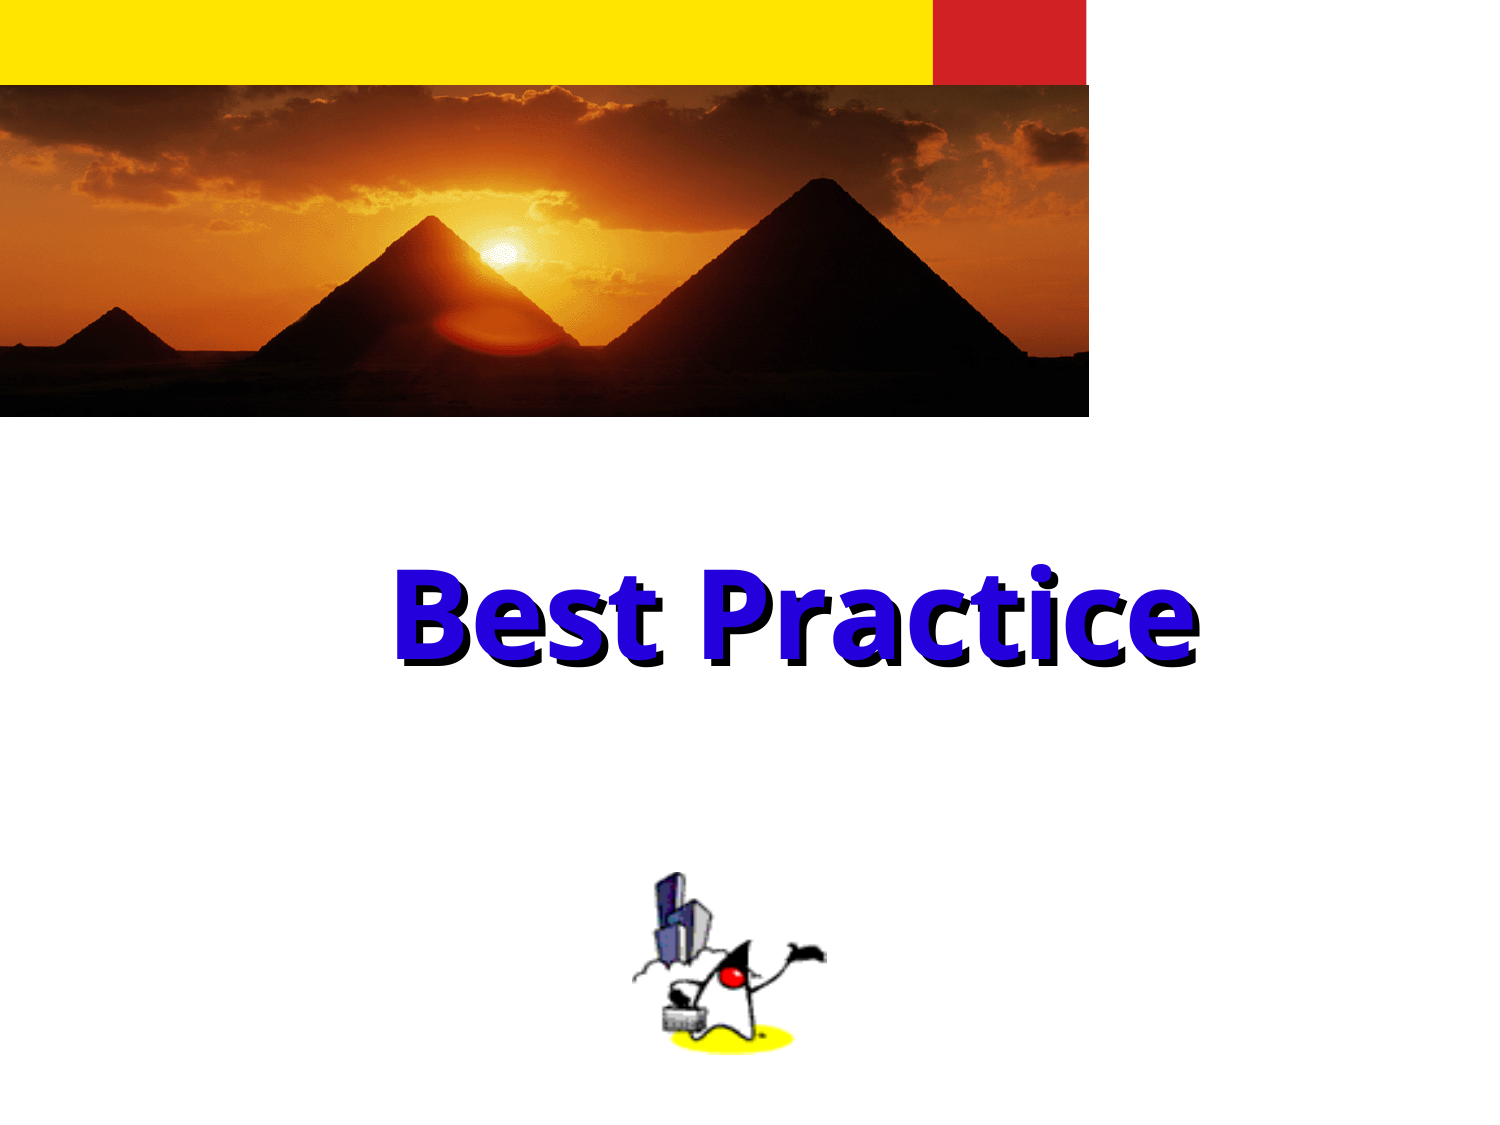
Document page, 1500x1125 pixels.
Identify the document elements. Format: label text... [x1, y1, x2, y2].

picture [632, 872, 827, 1055]
picture [0, 85, 1089, 417]
text_box Best Practice [371, 524, 1215, 884]
